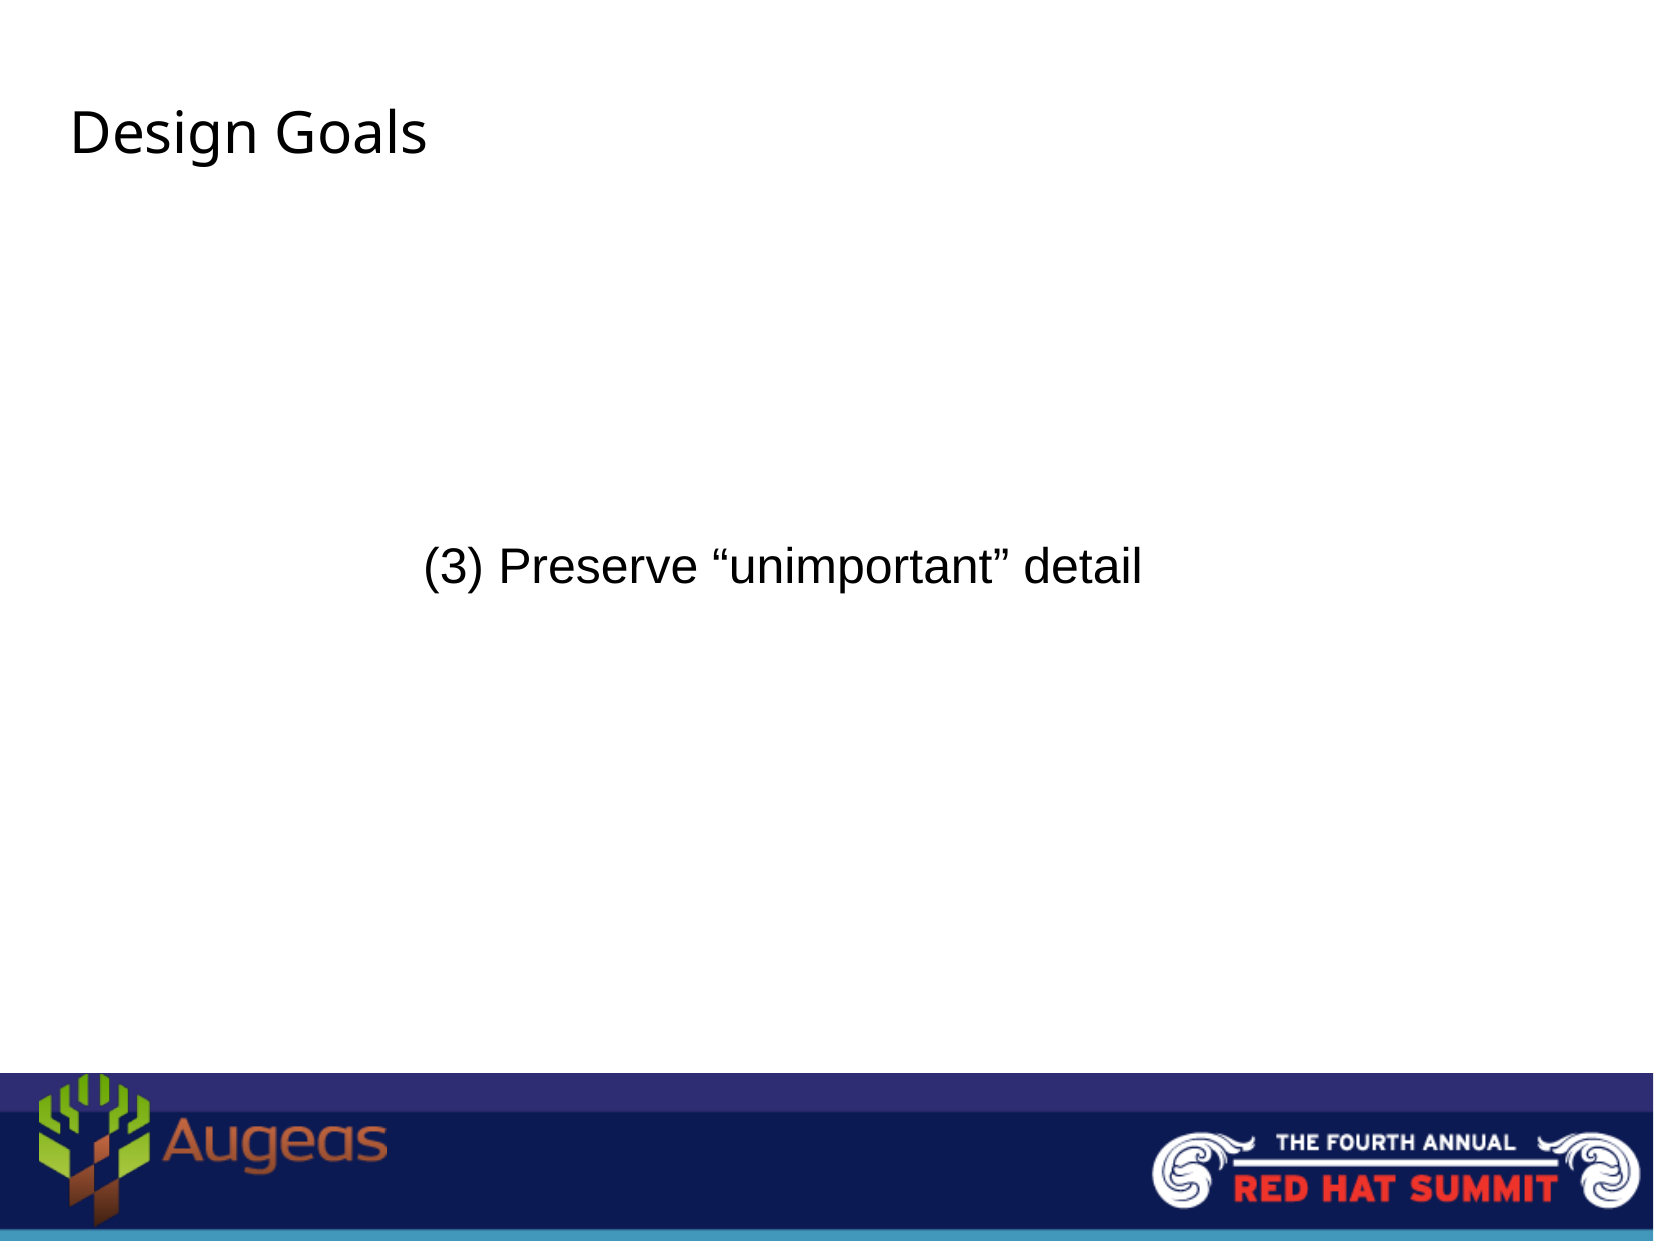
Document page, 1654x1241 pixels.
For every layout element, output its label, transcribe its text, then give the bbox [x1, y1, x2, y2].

picture [0, 1073, 1654, 1241]
list (3) Preserve “unimportant” detail [71, 180, 1495, 1089]
title Design Goals [69, 71, 1501, 190]
